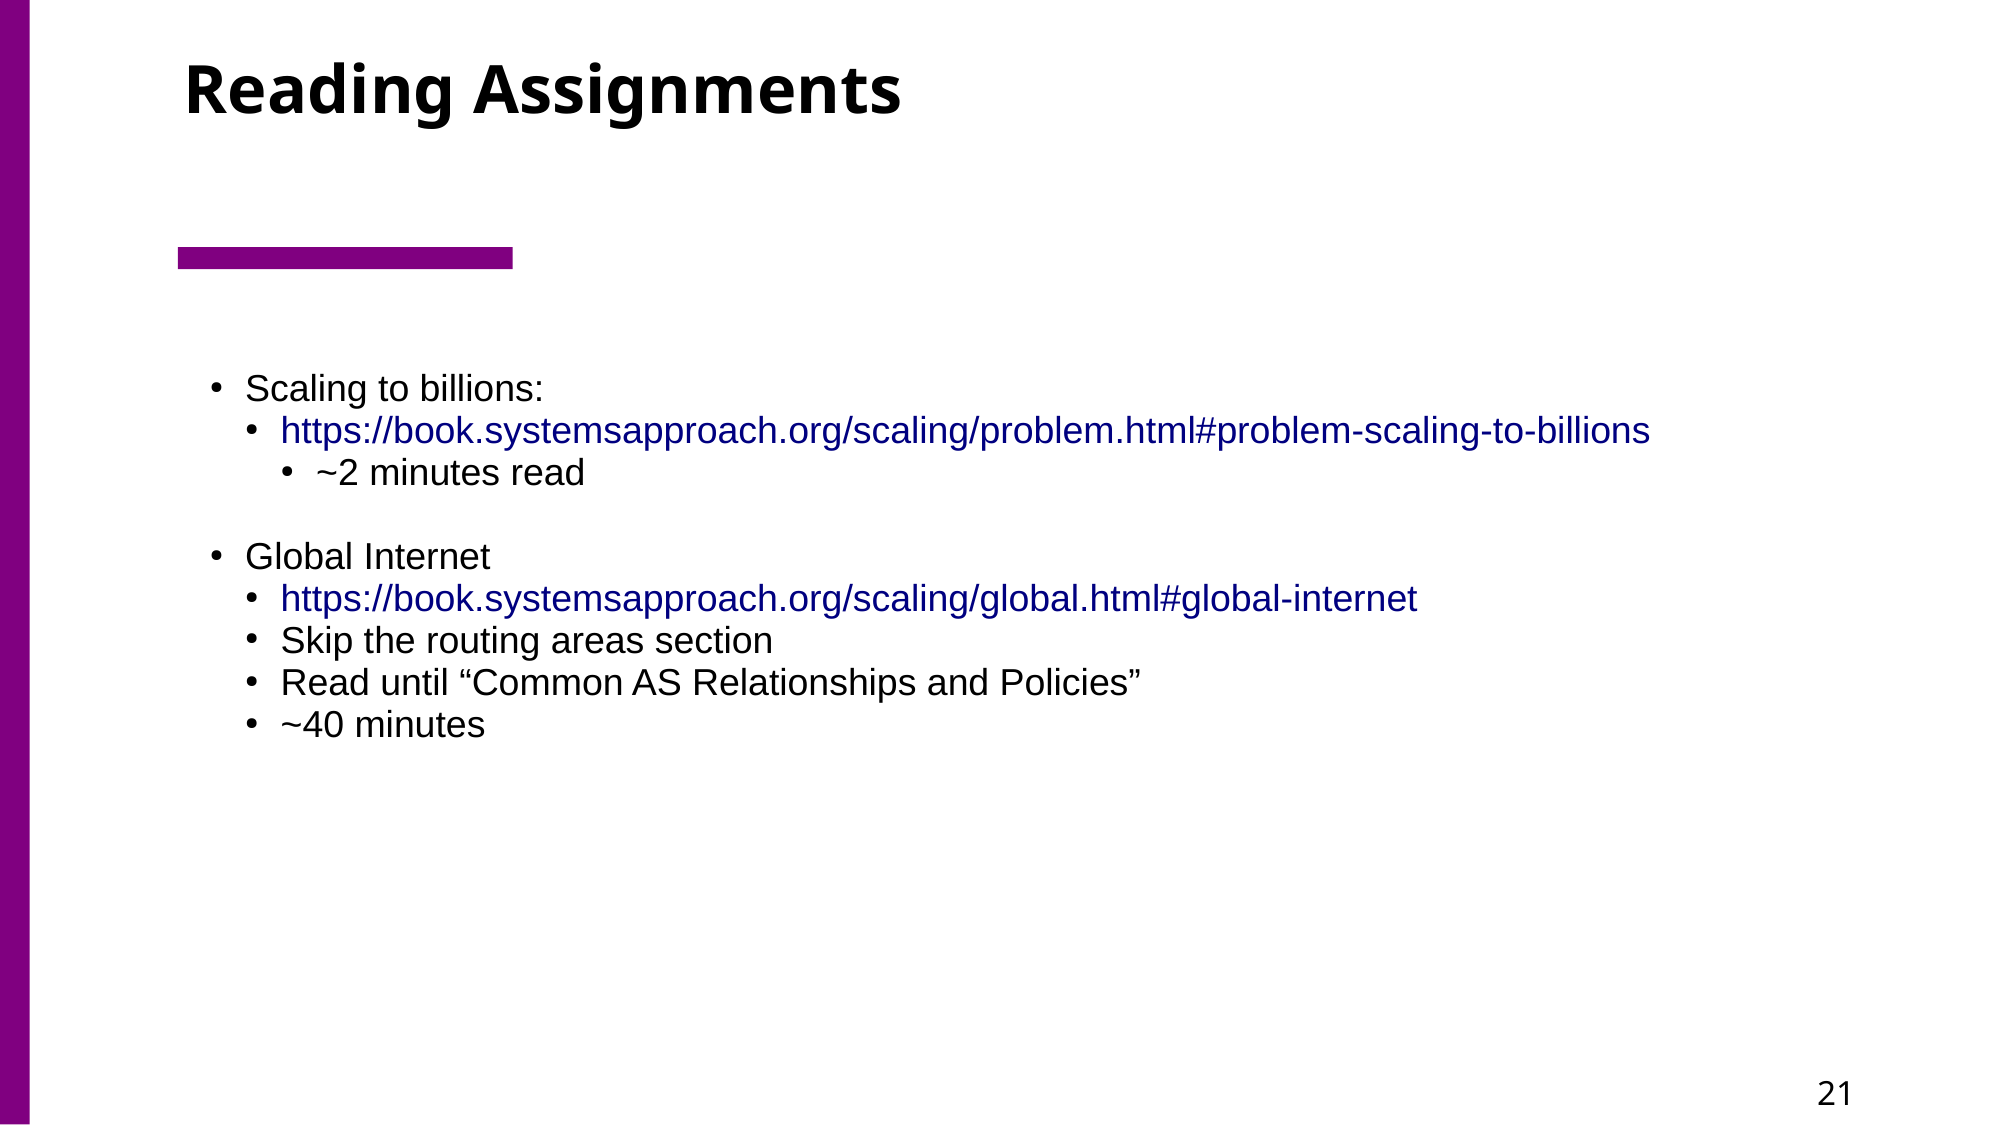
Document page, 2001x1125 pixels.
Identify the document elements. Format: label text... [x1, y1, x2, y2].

title Reading Assignments [133, 0, 1946, 135]
text_box Scaling to billions: https://book.systemsapproach.org/scaling/problem.html#problem-scaling-to-billions ~2 minutes read Global Internet https://book.systemsapproach.org/scaling/global.html#global-internet Skip the routing areas section Read until “Common AS Relationships and Policies” ~40 minutes [195, 360, 1711, 888]
